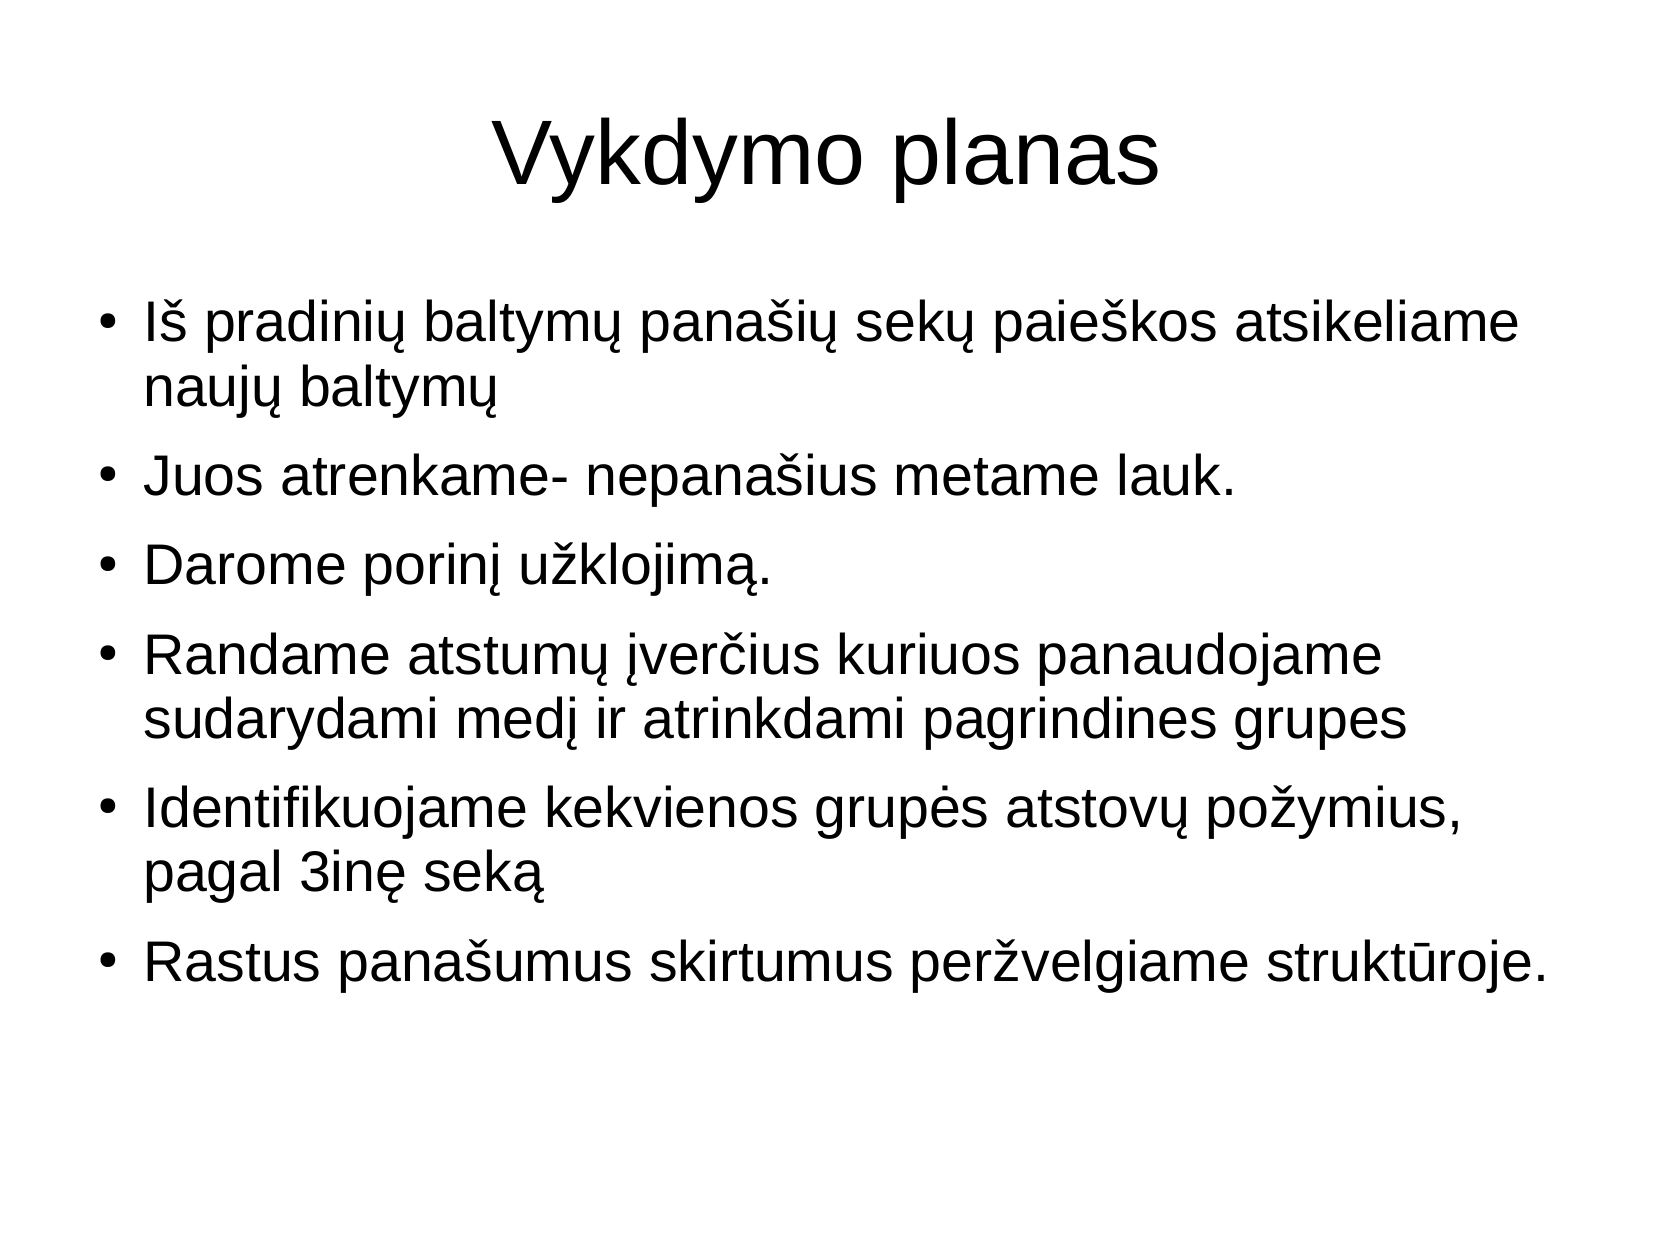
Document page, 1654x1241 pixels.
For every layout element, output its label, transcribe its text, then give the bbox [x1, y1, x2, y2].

title Vykdymo planas [82, 49, 1571, 257]
list Iš pradinių baltymų panašių sekų paieškos atsikeliame naujų baltymų Juos atrenkame- nepanašius metame lauk. Darome porinį užklojimą. Randame atstumų įverčius kuriuos panaudojame sudarydami medį ir atrinkdami pagrindines grupes Identifikuojame kekvienos grupės atstovų požymius, pagal 3inę seką Rastus panašumus skirtumus peržvelgiame struktūroje. [82, 290, 1571, 1010]
